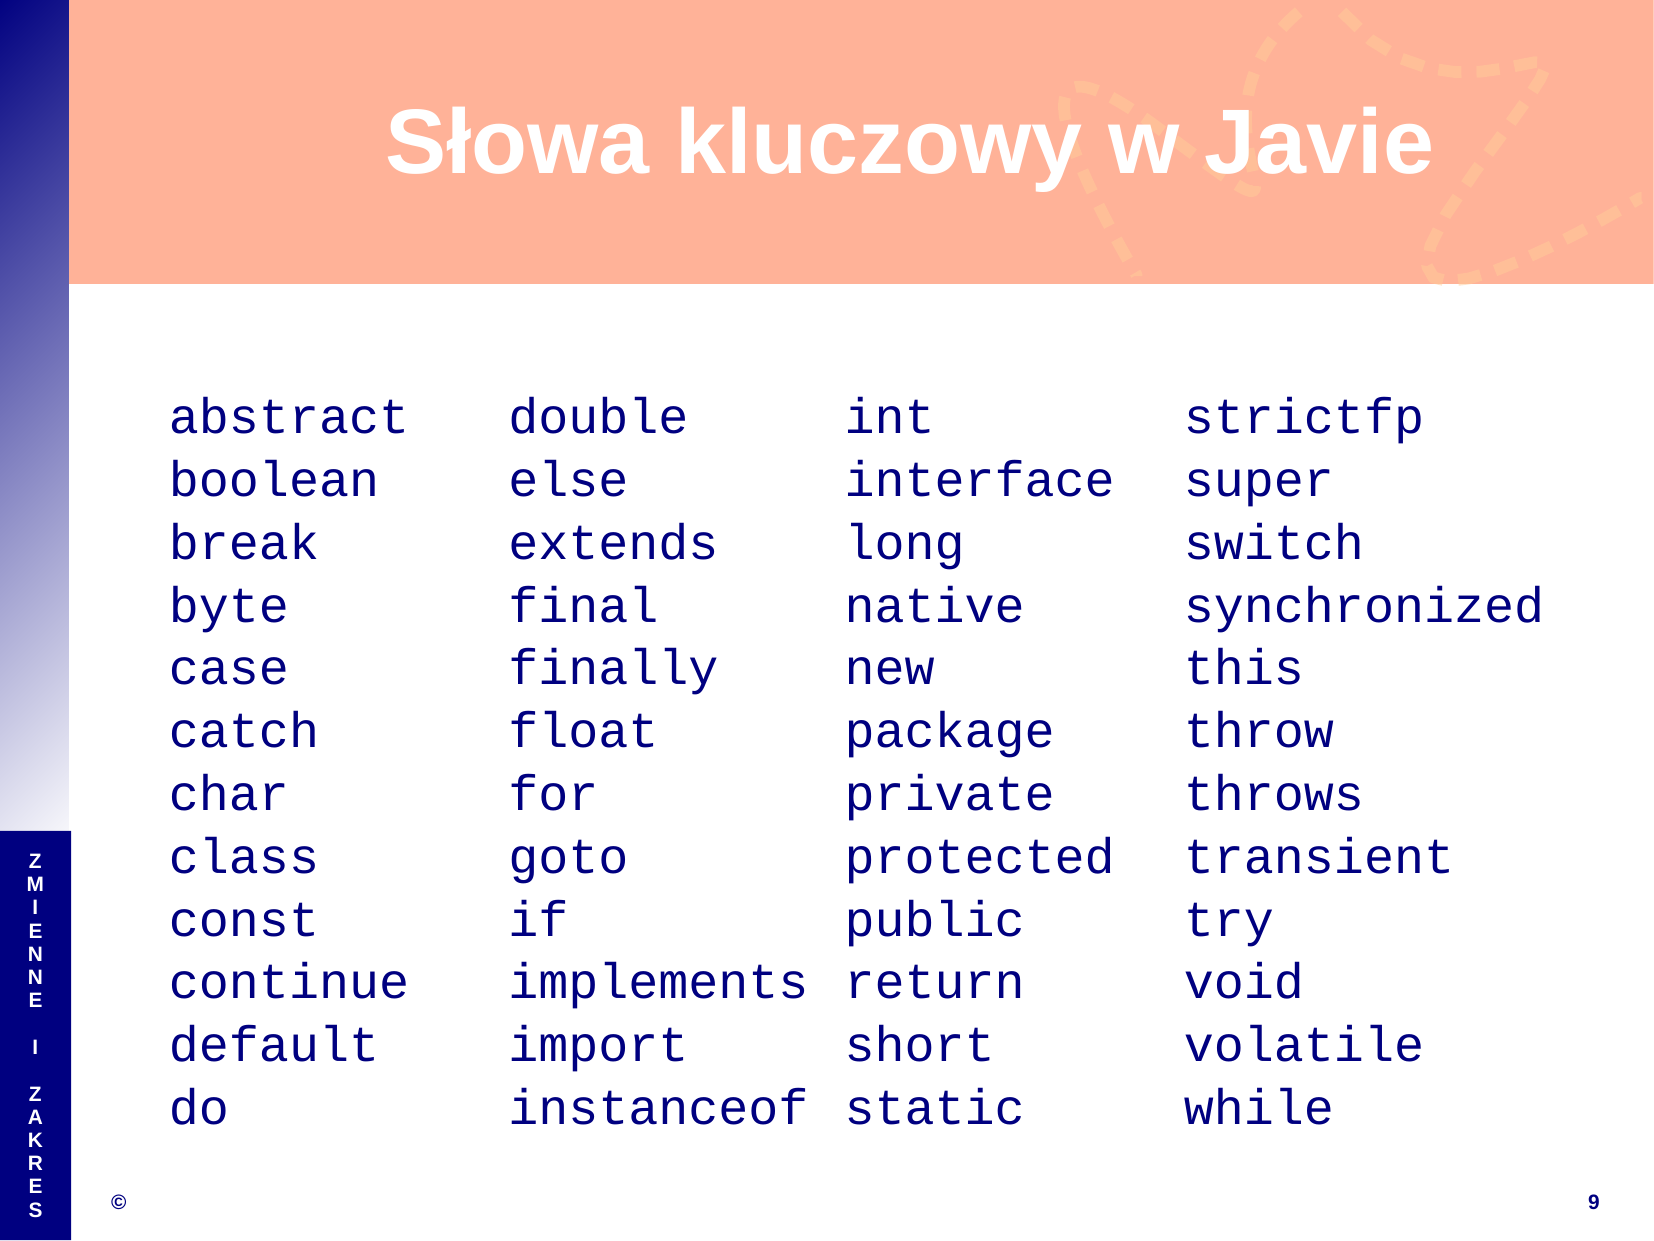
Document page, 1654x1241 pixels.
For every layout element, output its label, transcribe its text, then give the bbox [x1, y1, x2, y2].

text_box Z M I E N N E I Z A K R E S [0, 830, 71, 1241]
title Słowa kluczowy w Javie [204, 37, 1617, 246]
list abstract double int strictfp boolean else interface super break extends long switch byte final native synchronized case finally new this catch float package throw char for private throws class goto protected transient const if public try continue implements return void default import short volatile do instanceof static while [169, 392, 1567, 1241]
